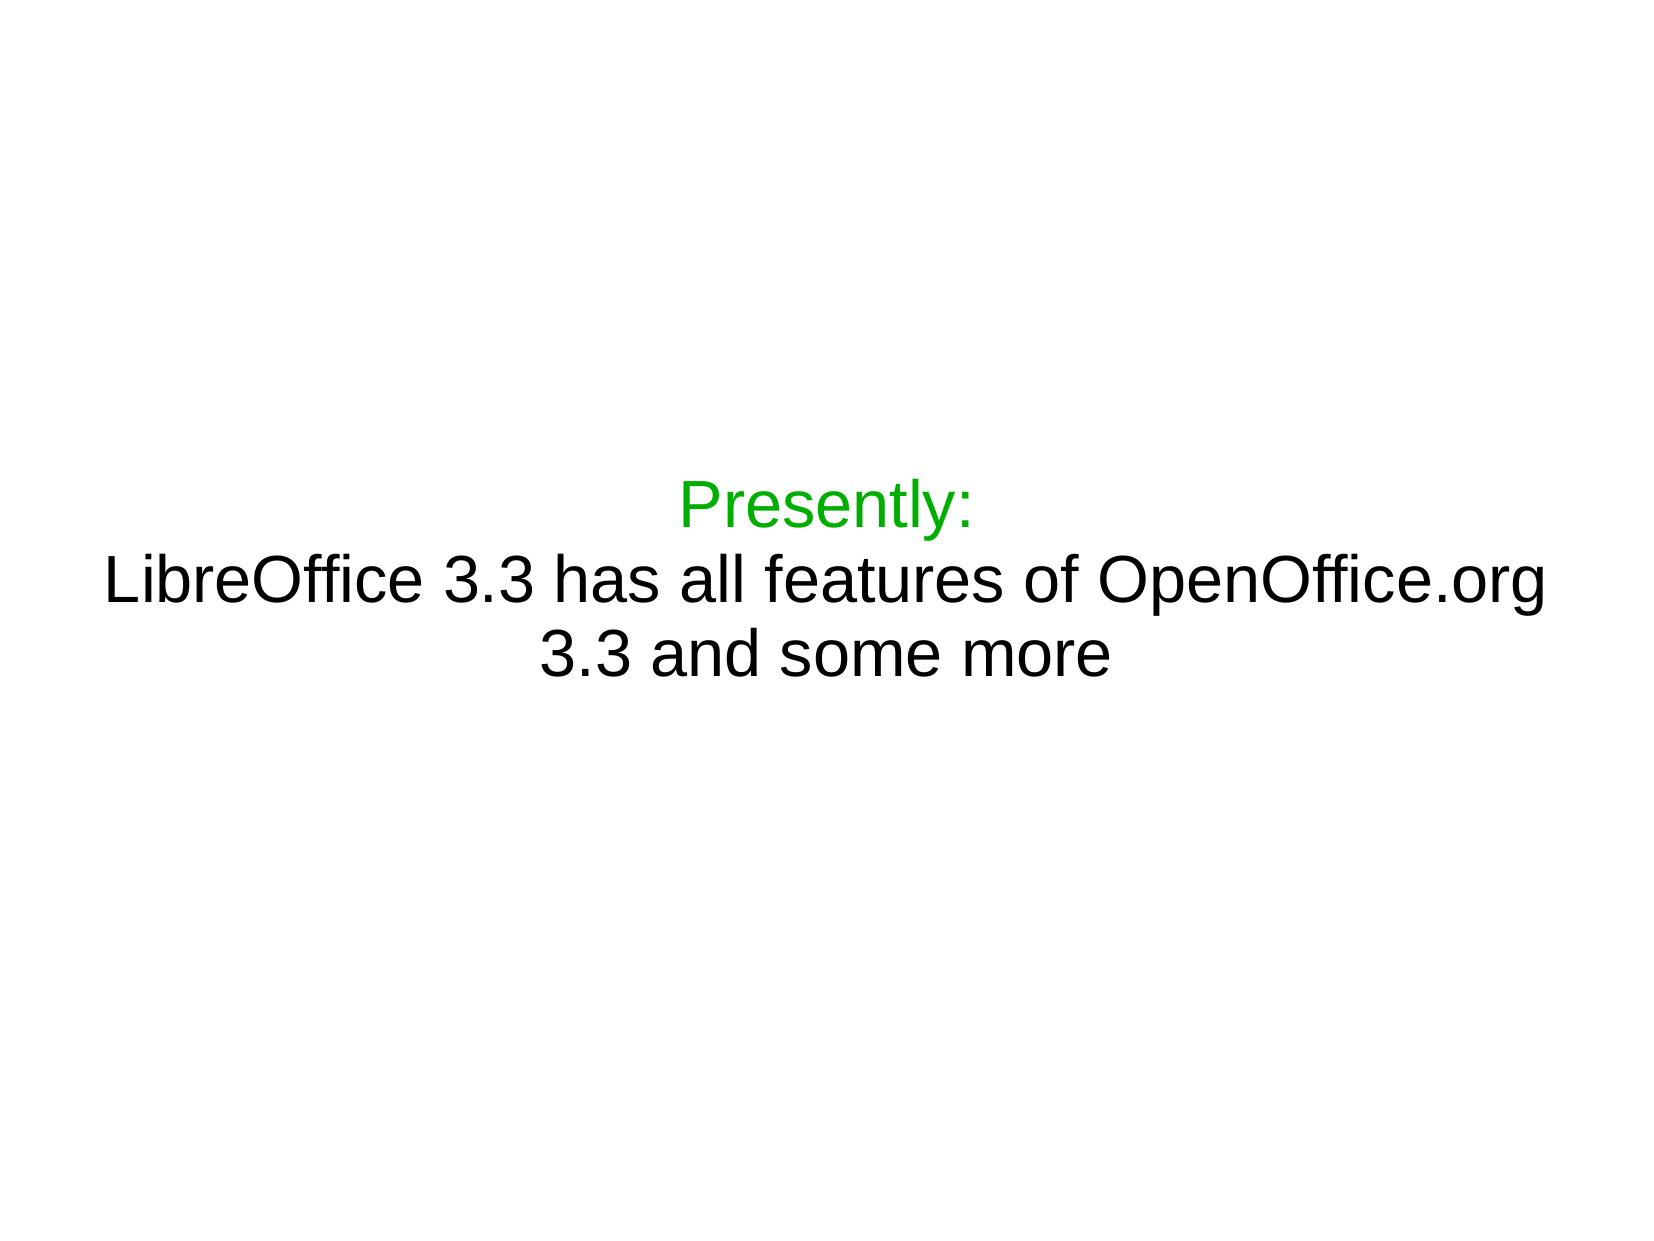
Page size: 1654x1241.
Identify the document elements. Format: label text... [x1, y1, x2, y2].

subtitle Presently: LibreOffice 3.3 has all features of OpenOffice.org 3.3 and some more [82, 49, 1571, 1109]
